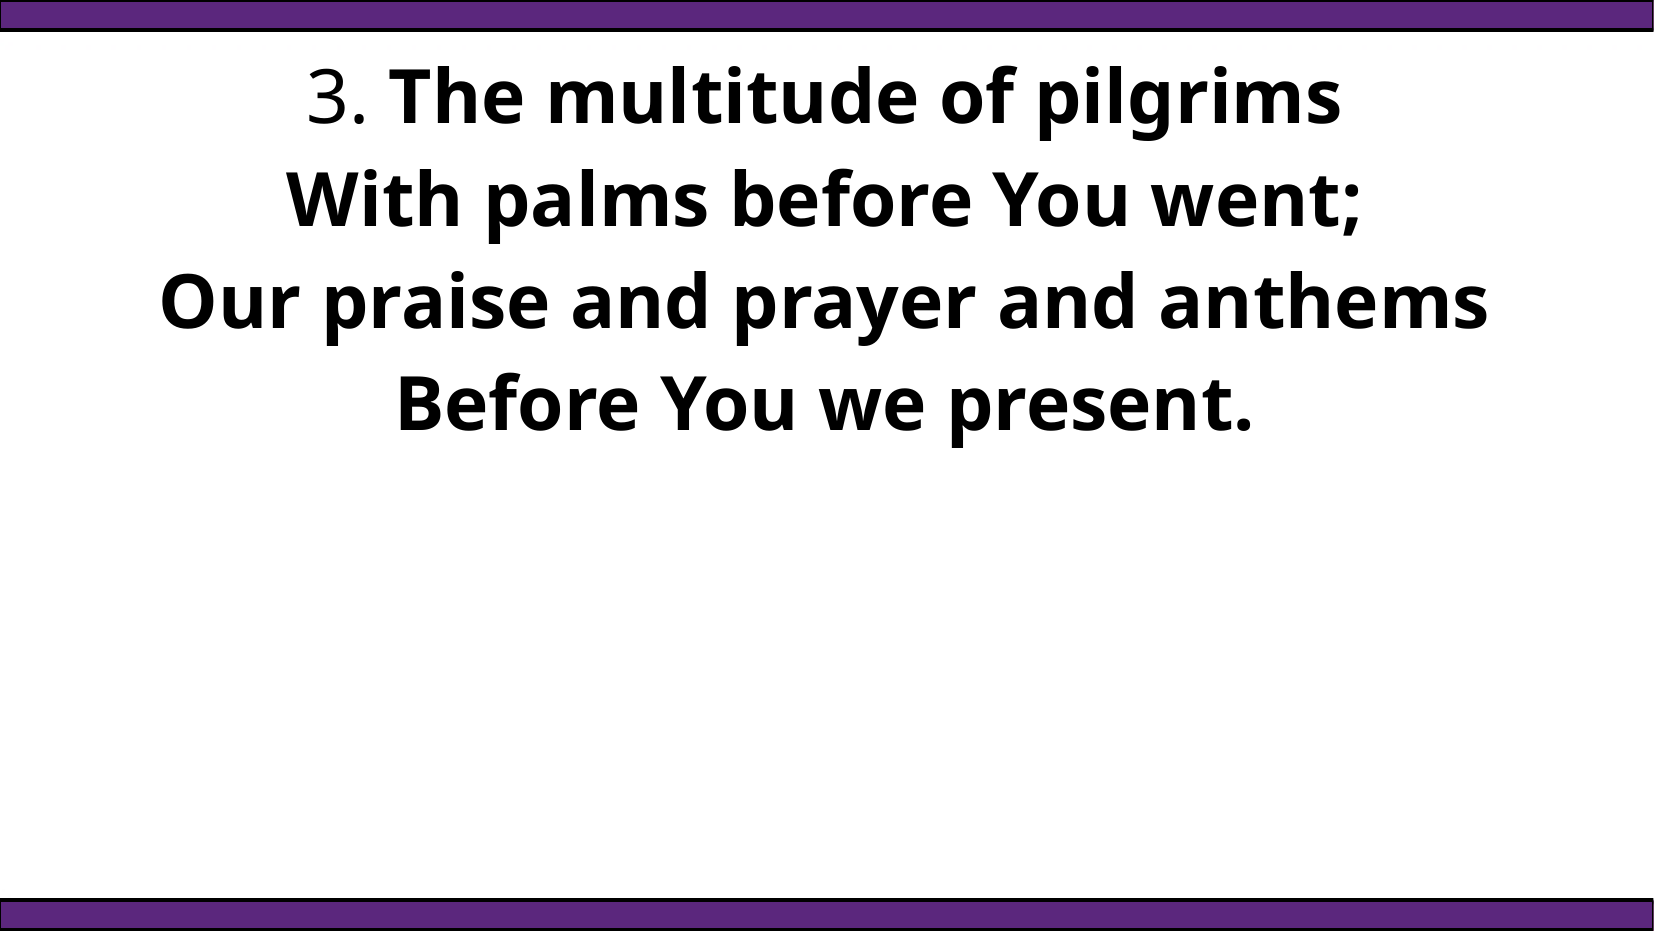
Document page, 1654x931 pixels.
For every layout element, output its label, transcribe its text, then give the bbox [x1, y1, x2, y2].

text_box [0, 0, 1654, 31]
text_box [0, 900, 1654, 931]
text_box 3. The multitude of pilgrims With palms before You went; Our praise and prayer and anthems Before You we present. [60, 36, 1591, 451]
picture [0, 31, 1654, 900]
